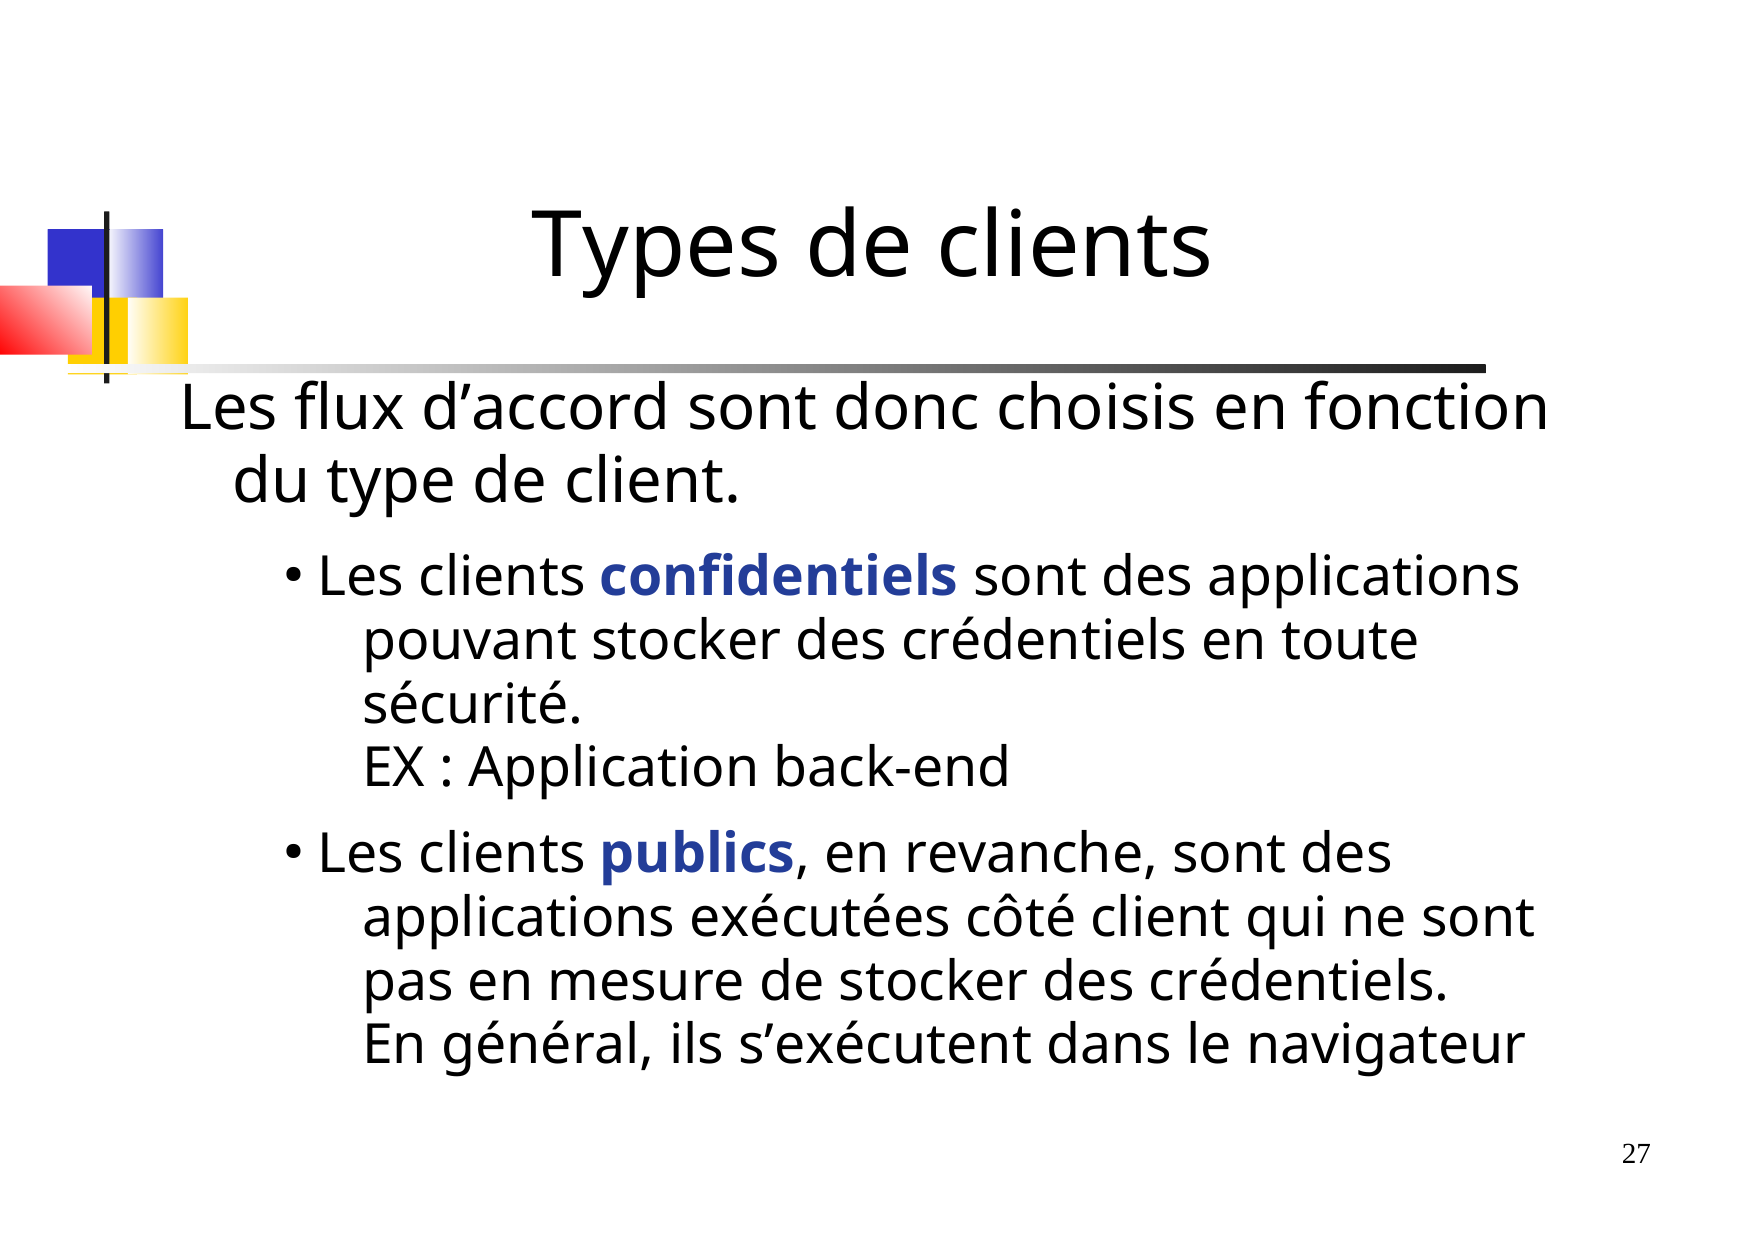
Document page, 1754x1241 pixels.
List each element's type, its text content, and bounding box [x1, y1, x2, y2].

list Les flux d’accord sont donc choisis en fonction du type de client. Les clients confidentiels sont des applications pouvant stocker des crédentiels en toute sécurité. EX : Application back-end Les clients publics, en revanche, sont des applications exécutées côté client qui ne sont pas en mesure de stocker des crédentiels. En général, ils s’exécutent dans le navigateur [179, 371, 1567, 1091]
title Types de clients [179, 139, 1567, 351]
